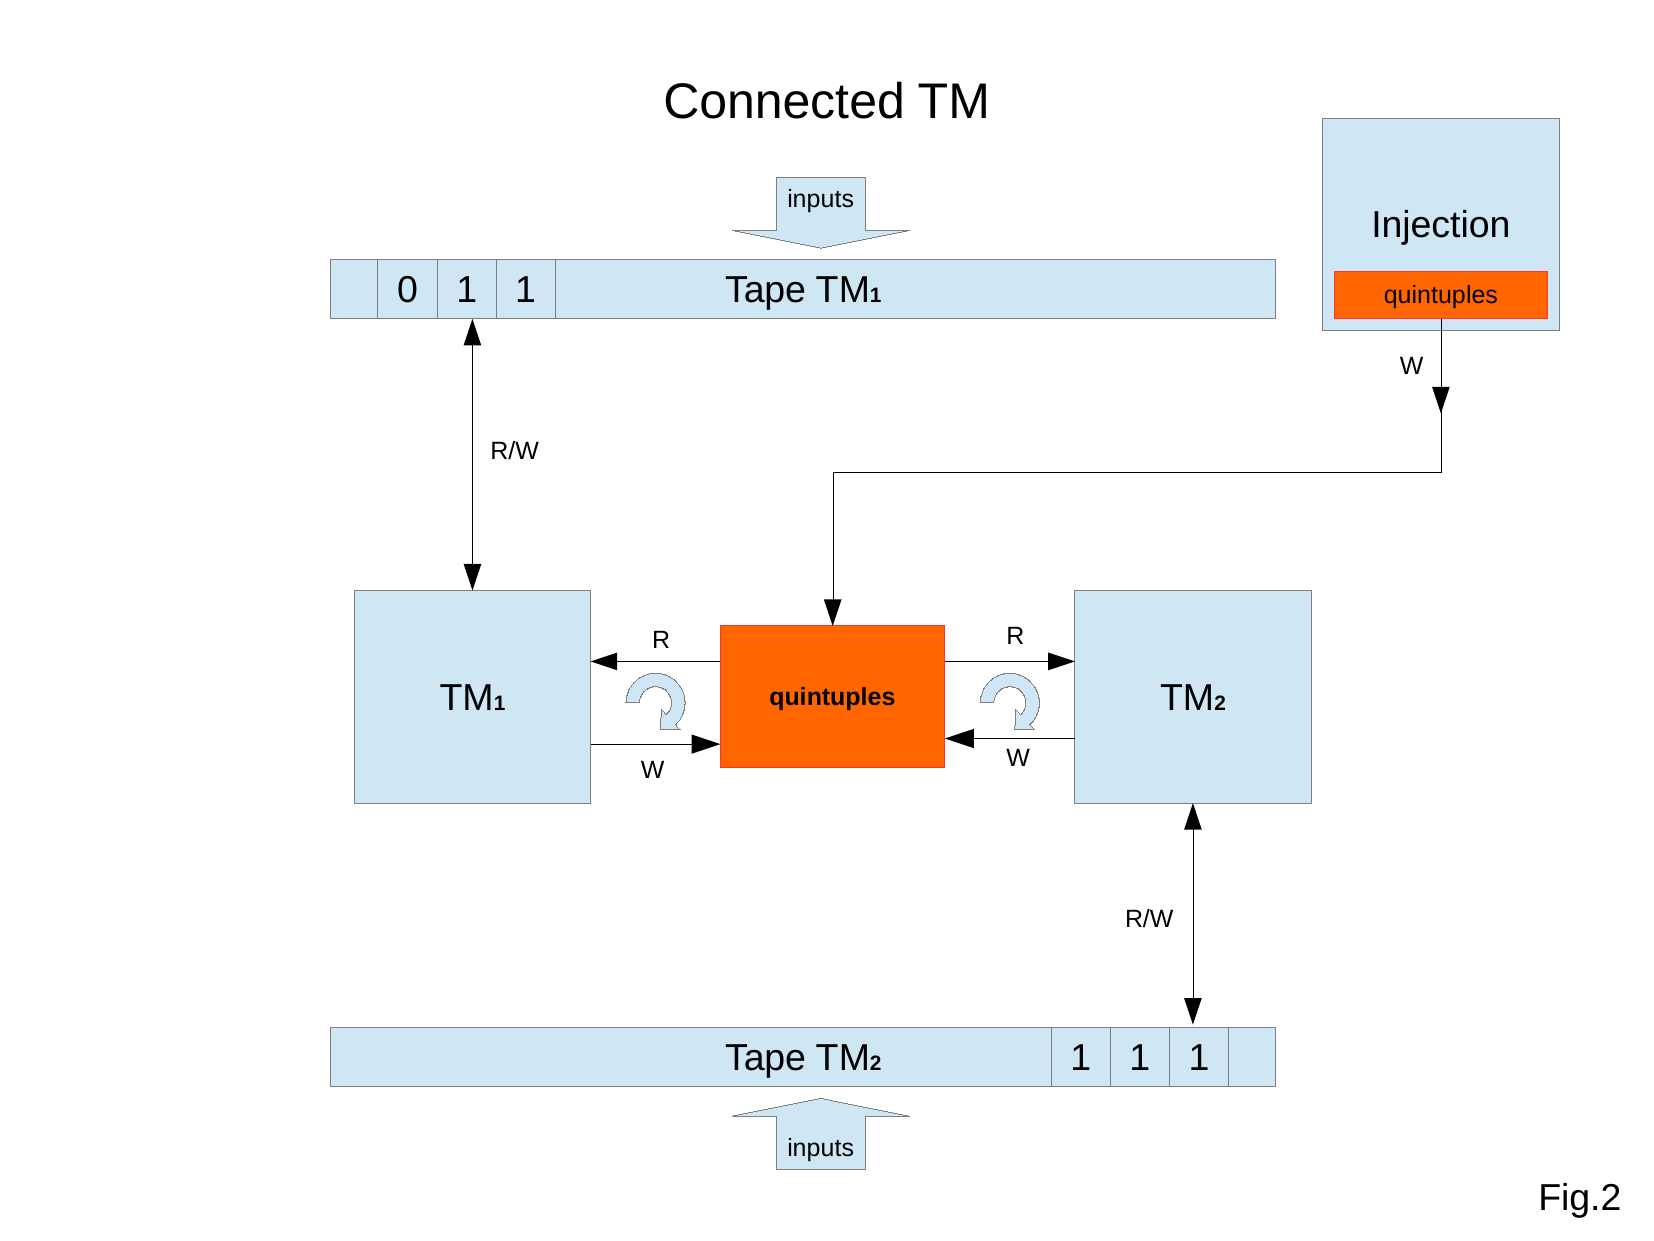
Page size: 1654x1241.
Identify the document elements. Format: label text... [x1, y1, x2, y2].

text_box Tape TM1 [556, 259, 1276, 319]
text_box quintuples [1334, 271, 1548, 319]
text_box 1 [1111, 1027, 1169, 1087]
text_box R/W [475, 429, 556, 473]
text_box 0 [377, 259, 438, 319]
text_box TM2 [1074, 590, 1312, 804]
text_box Injection [1322, 154, 1560, 331]
text_box W [991, 736, 1040, 780]
text_box 1 [1051, 1027, 1111, 1087]
text_box [732, 1098, 910, 1126]
text_box [732, 220, 910, 249]
text_box W [1385, 344, 1433, 387]
text_box inputs [767, 177, 875, 220]
text_box Tape TM1 [330, 259, 377, 319]
text_box 1 [1169, 1027, 1229, 1087]
text_box R [637, 618, 686, 662]
text_box W [625, 748, 674, 792]
text_box R/W [1110, 897, 1190, 941]
text_box quintuples [720, 625, 945, 768]
text_box [980, 673, 1040, 730]
text_box R [991, 614, 1040, 657]
text_box 1 [438, 259, 496, 319]
text_box Fig.2 [1523, 1169, 1637, 1227]
text_box 1 [496, 259, 556, 319]
text_box Tape TM2 [330, 1027, 1051, 1087]
text_box inputs [767, 1126, 875, 1170]
text_box TM1 [354, 590, 591, 804]
title Connected TM [82, 49, 1571, 154]
text_box Tape TM2 [1229, 1027, 1276, 1087]
text_box [625, 673, 686, 730]
